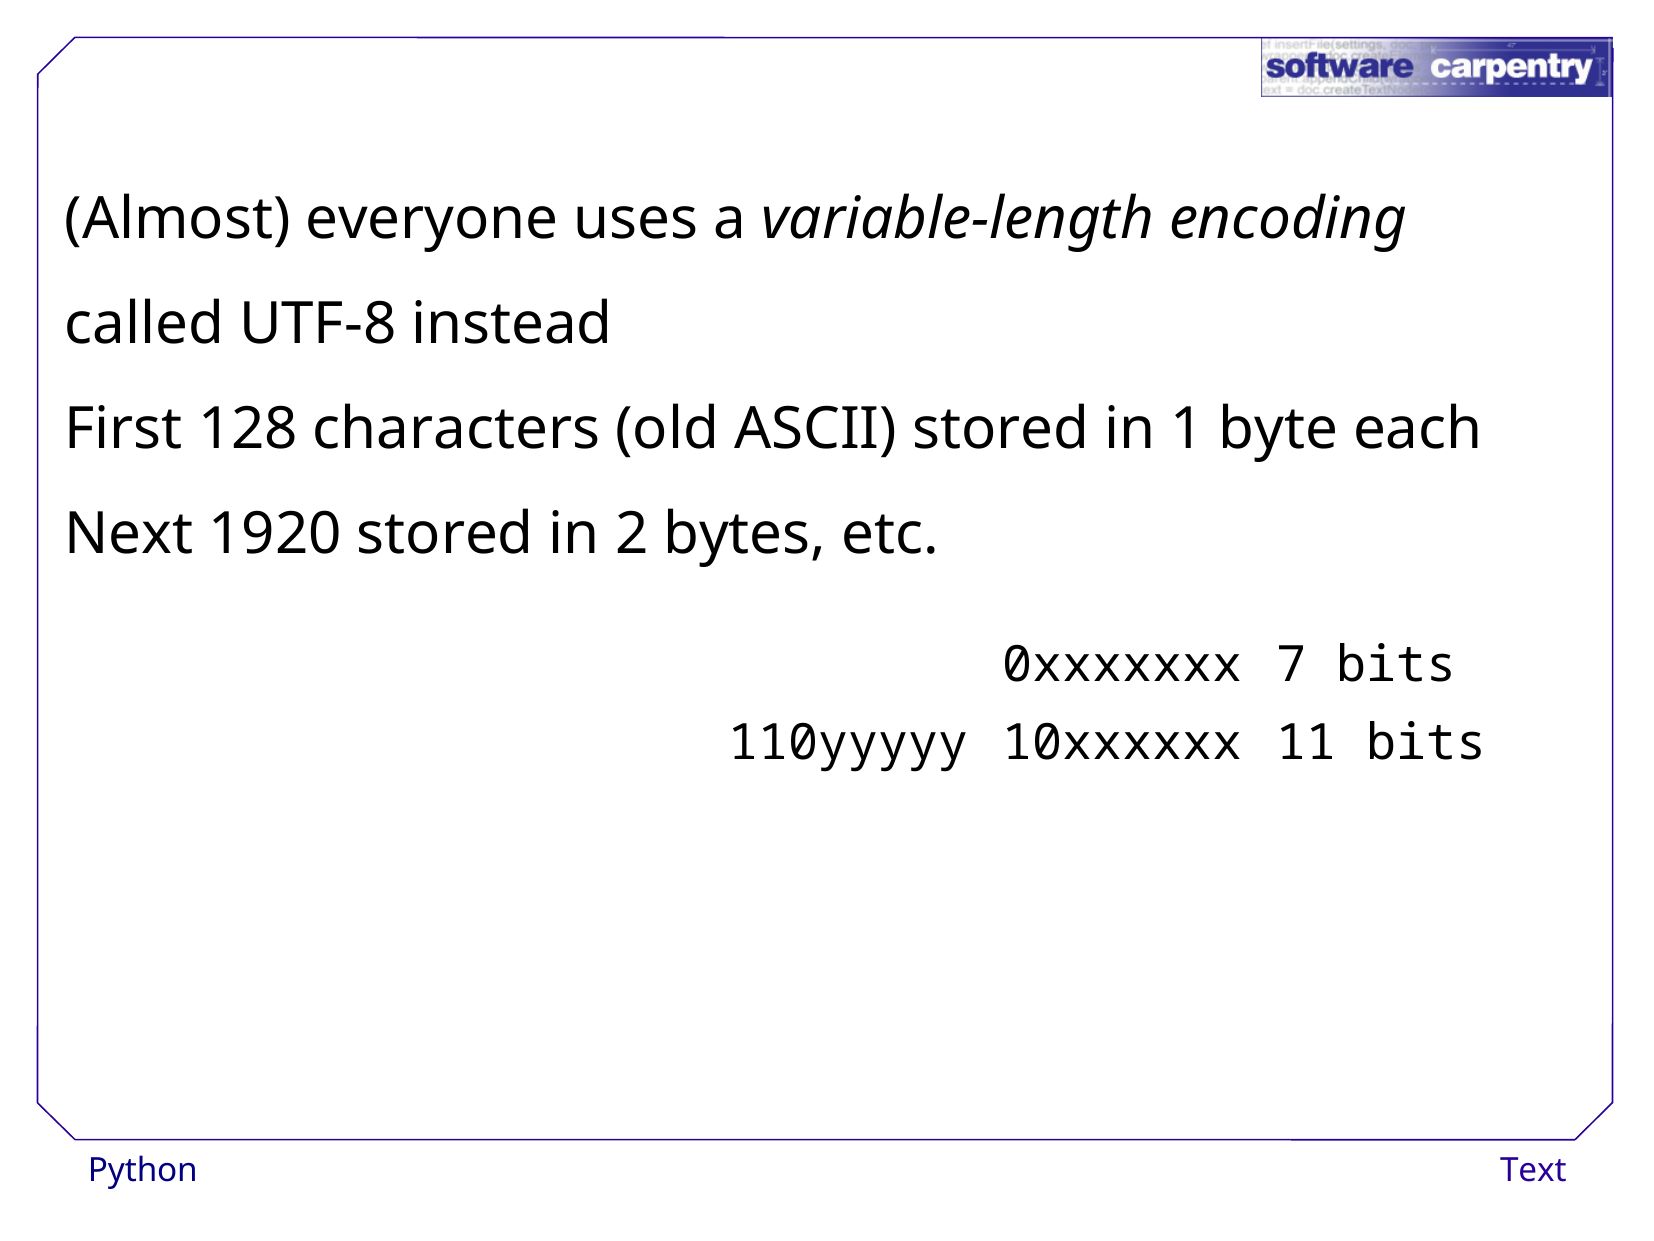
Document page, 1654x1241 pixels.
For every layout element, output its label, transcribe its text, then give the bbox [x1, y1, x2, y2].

table_header [440, 630, 714, 708]
table_header 0xxxxxxx [988, 630, 1261, 708]
table_cell [165, 708, 440, 786]
text_box (Almost) everyone uses a variable-length encoding called UTF-8 instead First 128 characters (old ASCII) stored in 1 byte each Next 1920 stored in 2 bytes, etc. [49, 137, 1649, 574]
table_cell 10xxxxxx [988, 708, 1261, 786]
table_cell [440, 708, 714, 786]
table_header 7 bits [1261, 630, 1536, 708]
table_header [165, 630, 440, 708]
table_cell 11 bits [1261, 708, 1536, 786]
table_cell 110yyyyy [714, 708, 988, 786]
table_header [714, 630, 988, 708]
picture [1261, 39, 1613, 97]
